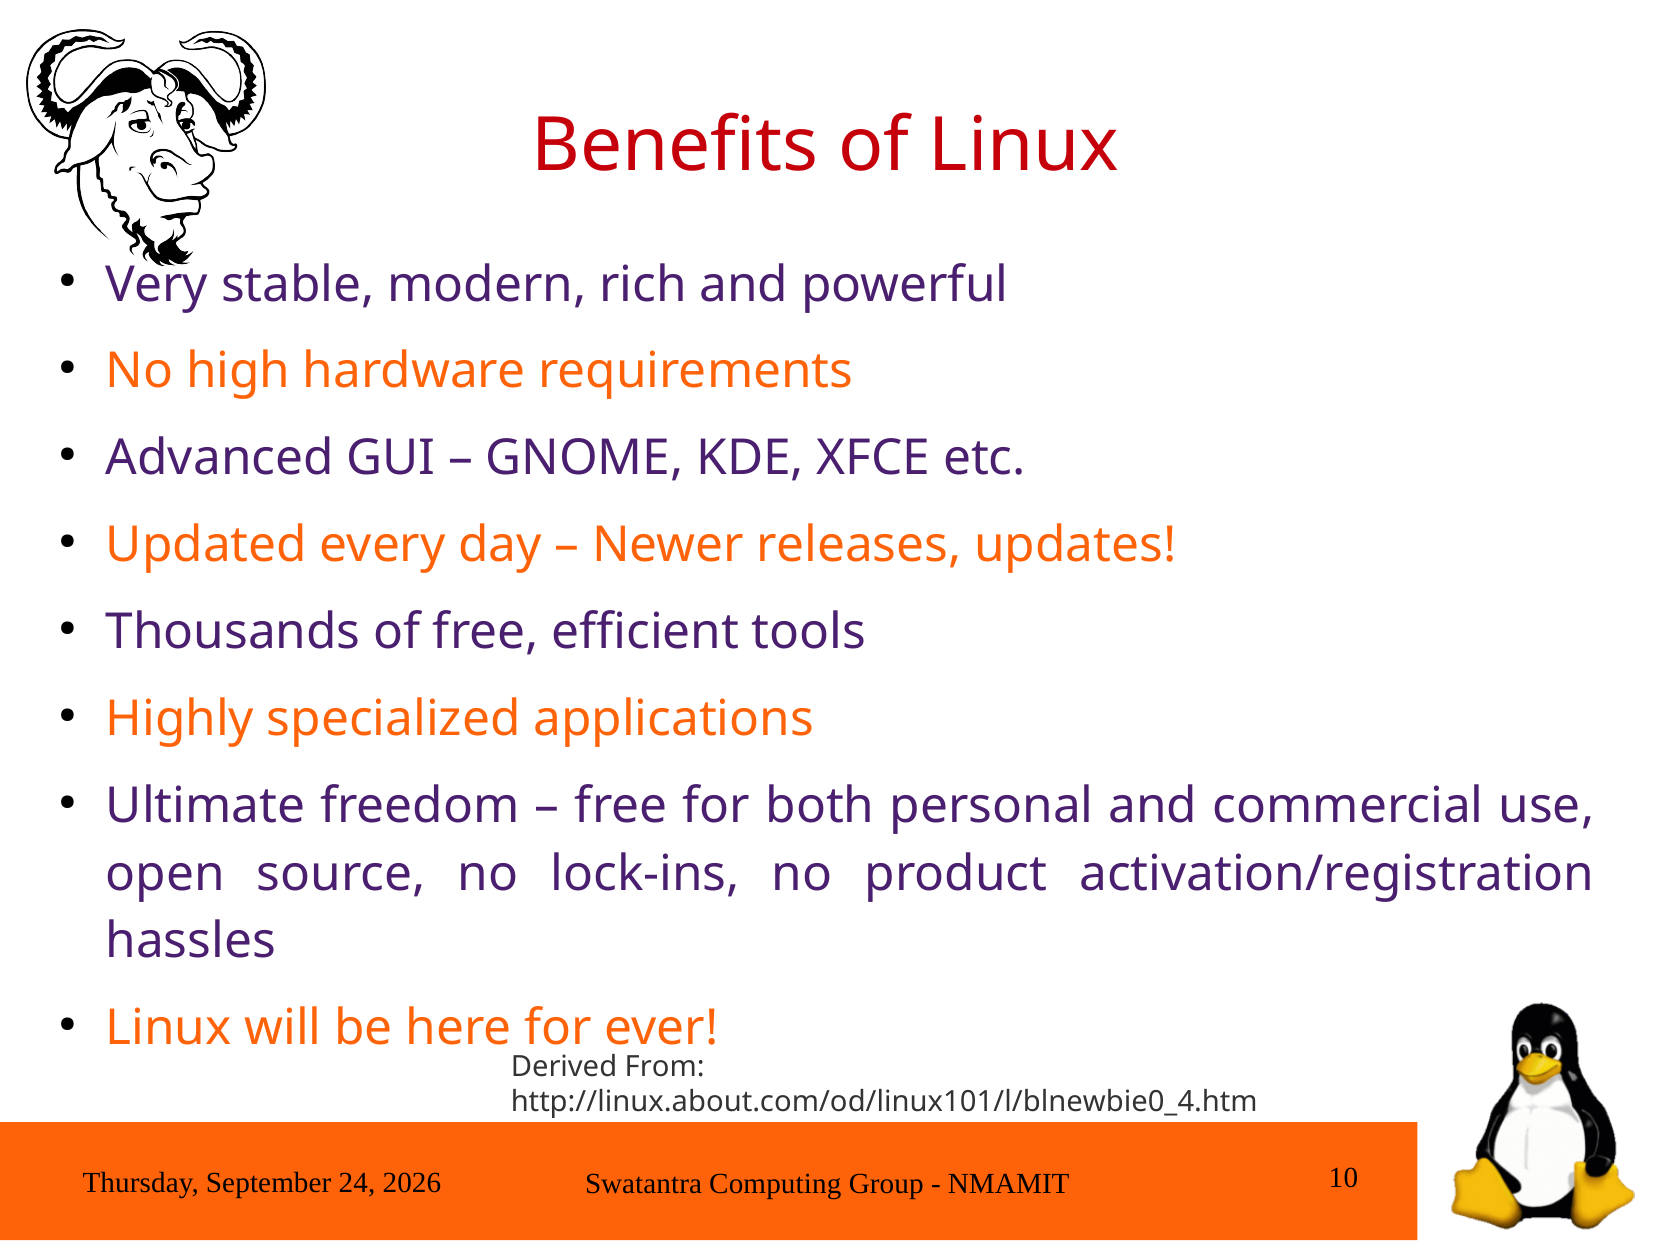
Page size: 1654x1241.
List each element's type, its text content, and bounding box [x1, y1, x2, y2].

list Very stable, modern, rich and powerful No high hardware requirements Advanced GUI – GNOME, KDE, XFCE etc. Updated every day – Newer releases, updates! Thousands of free, efficient tools Highly specialized applications Ultimate freedom – free for both personal and commercial use, open source, no lock-ins, no product activation/registration hassles Linux will be here for ever! [59, 248, 1595, 1067]
picture [1446, 997, 1640, 1235]
picture [26, 29, 266, 266]
title Benefits of Linux [56, 47, 1596, 234]
text_box Derived From: http://linux.about.com/od/linux101/l/blnewbie0_4.htm [496, 1057, 1412, 1107]
